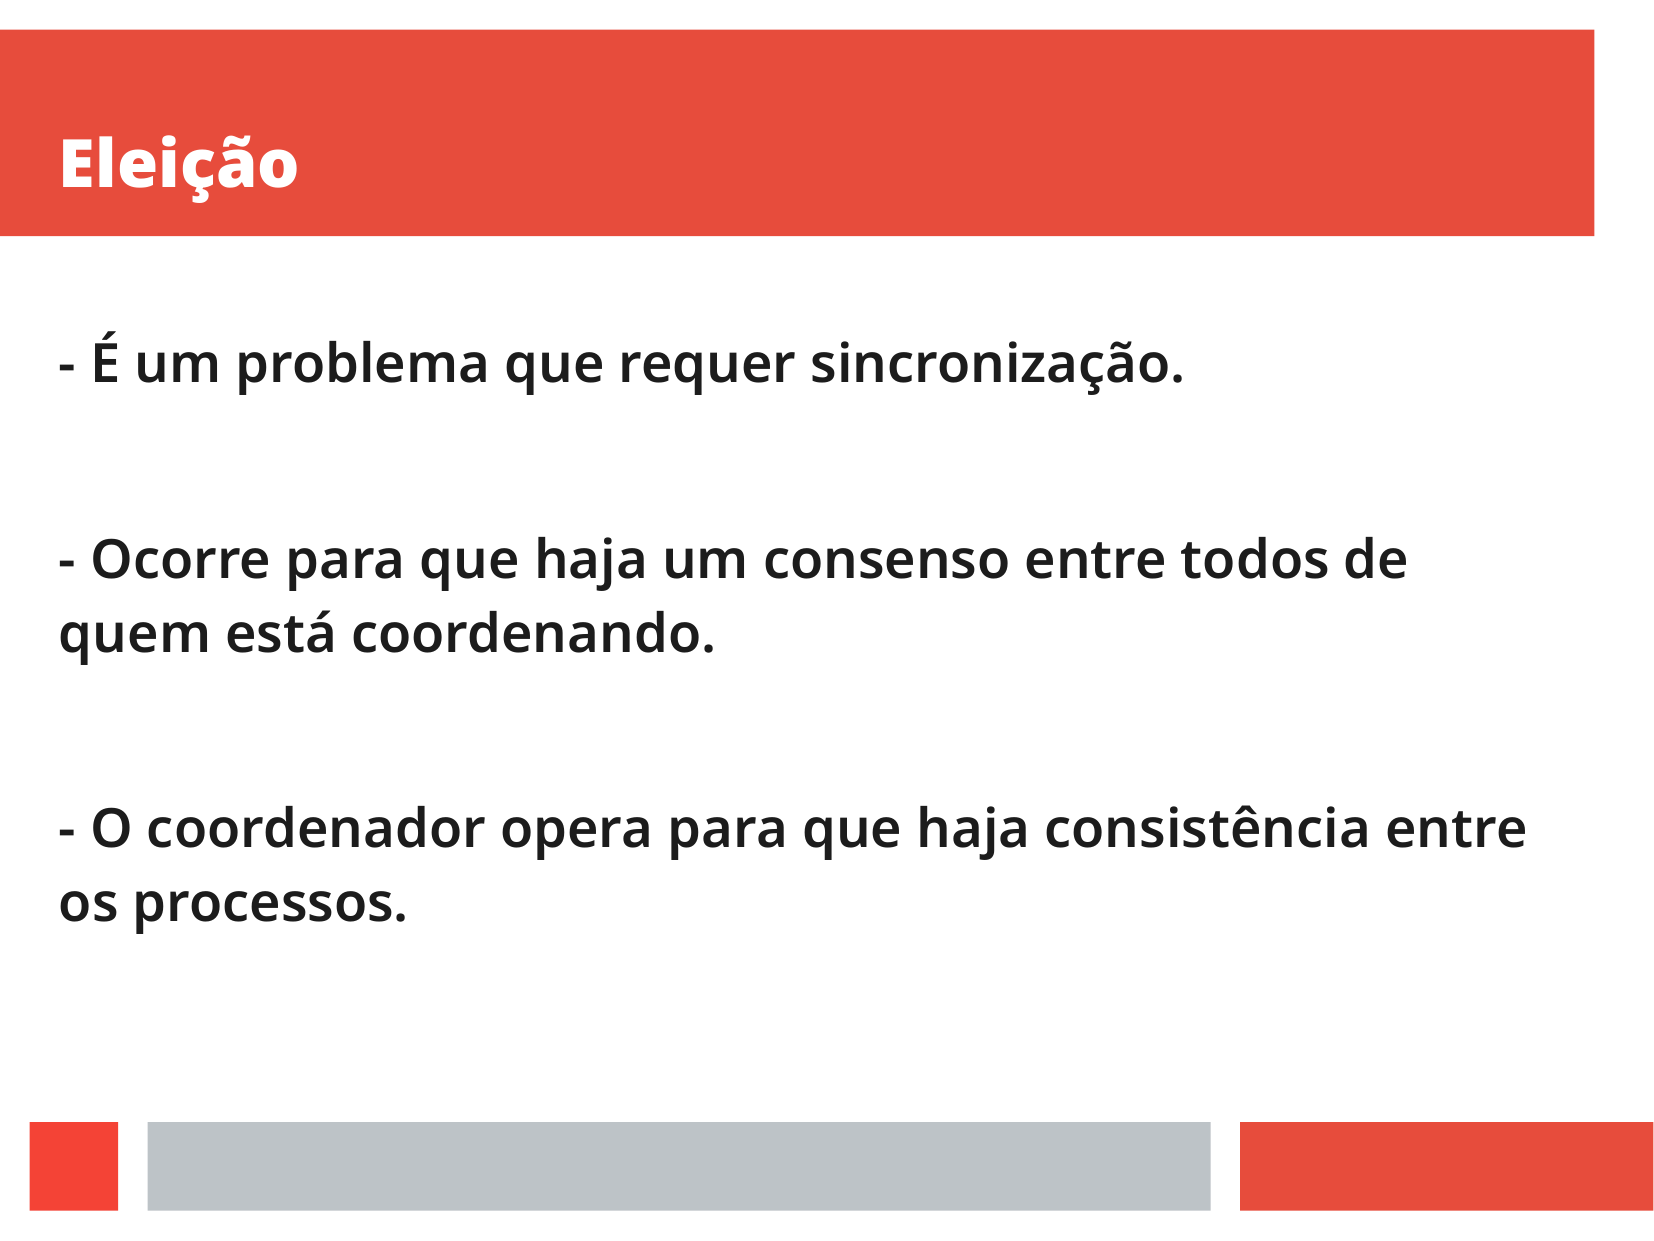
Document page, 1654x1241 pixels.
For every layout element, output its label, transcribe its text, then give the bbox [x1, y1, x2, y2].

list - É um problema que requer sincronização. - Ocorre para que haja um consenso entre todos de quem está coordenando. - O coordenador opera para que haja consistência entre os processos. [59, 324, 1565, 1093]
title Eleição [59, 59, 1595, 207]
